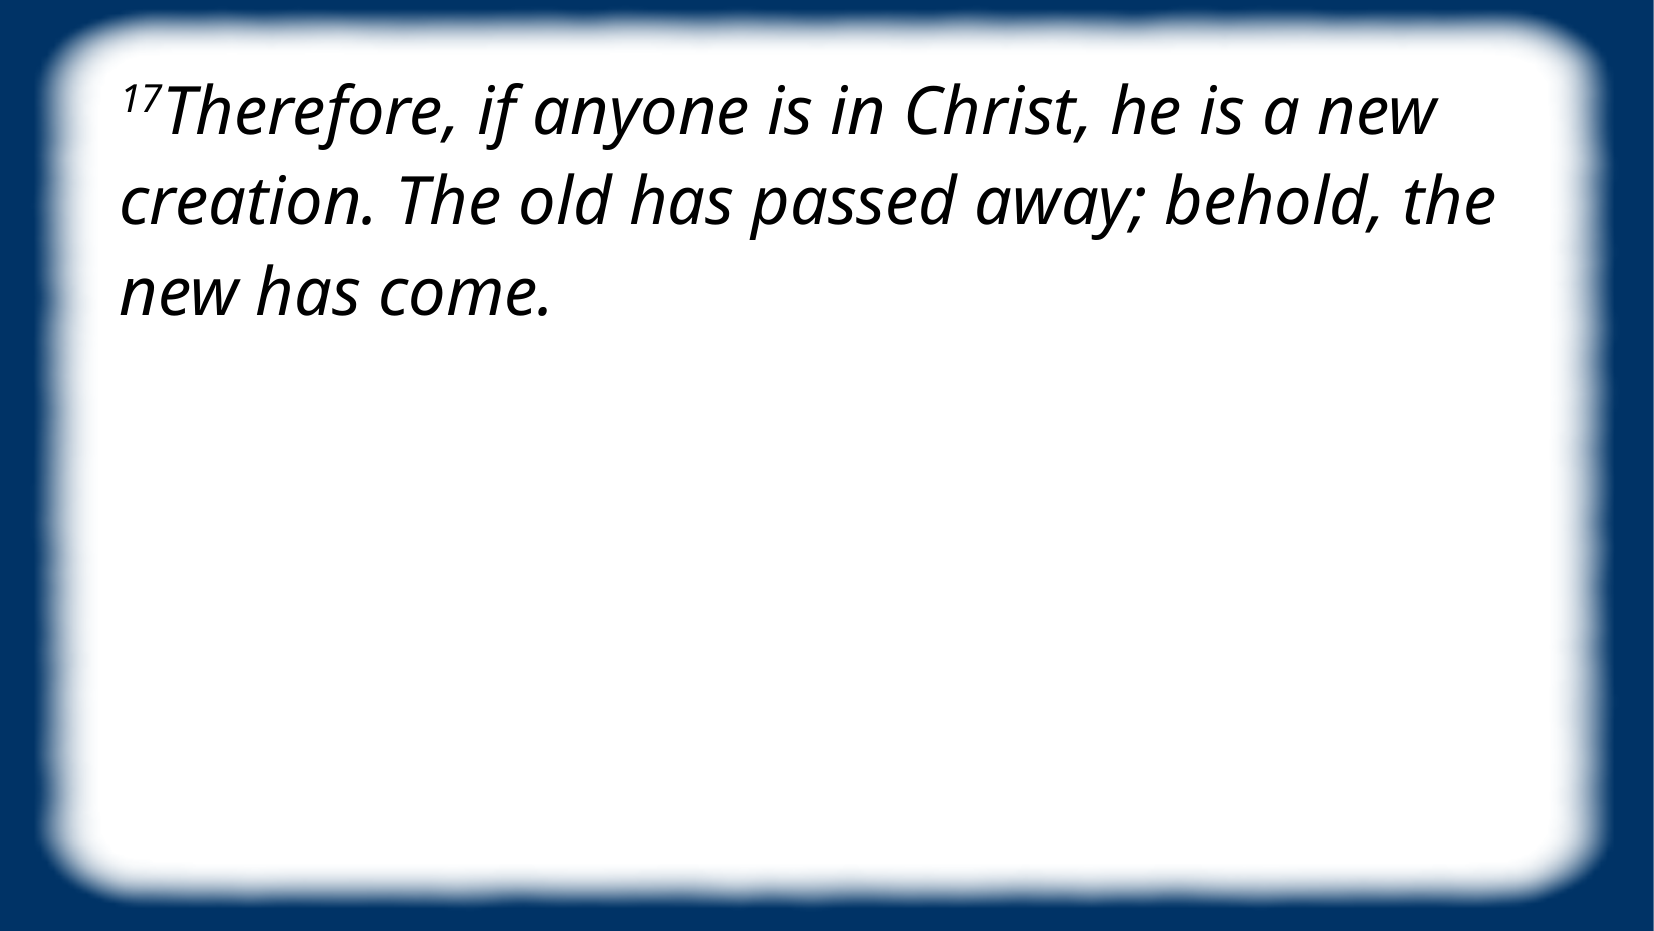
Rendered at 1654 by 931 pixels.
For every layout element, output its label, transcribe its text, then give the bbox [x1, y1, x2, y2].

text_box 17Therefore, if anyone is in Christ, he is a new creation. The old has passed away; behold, the new has come. [105, 55, 1546, 337]
picture [0, 0, 1654, 931]
